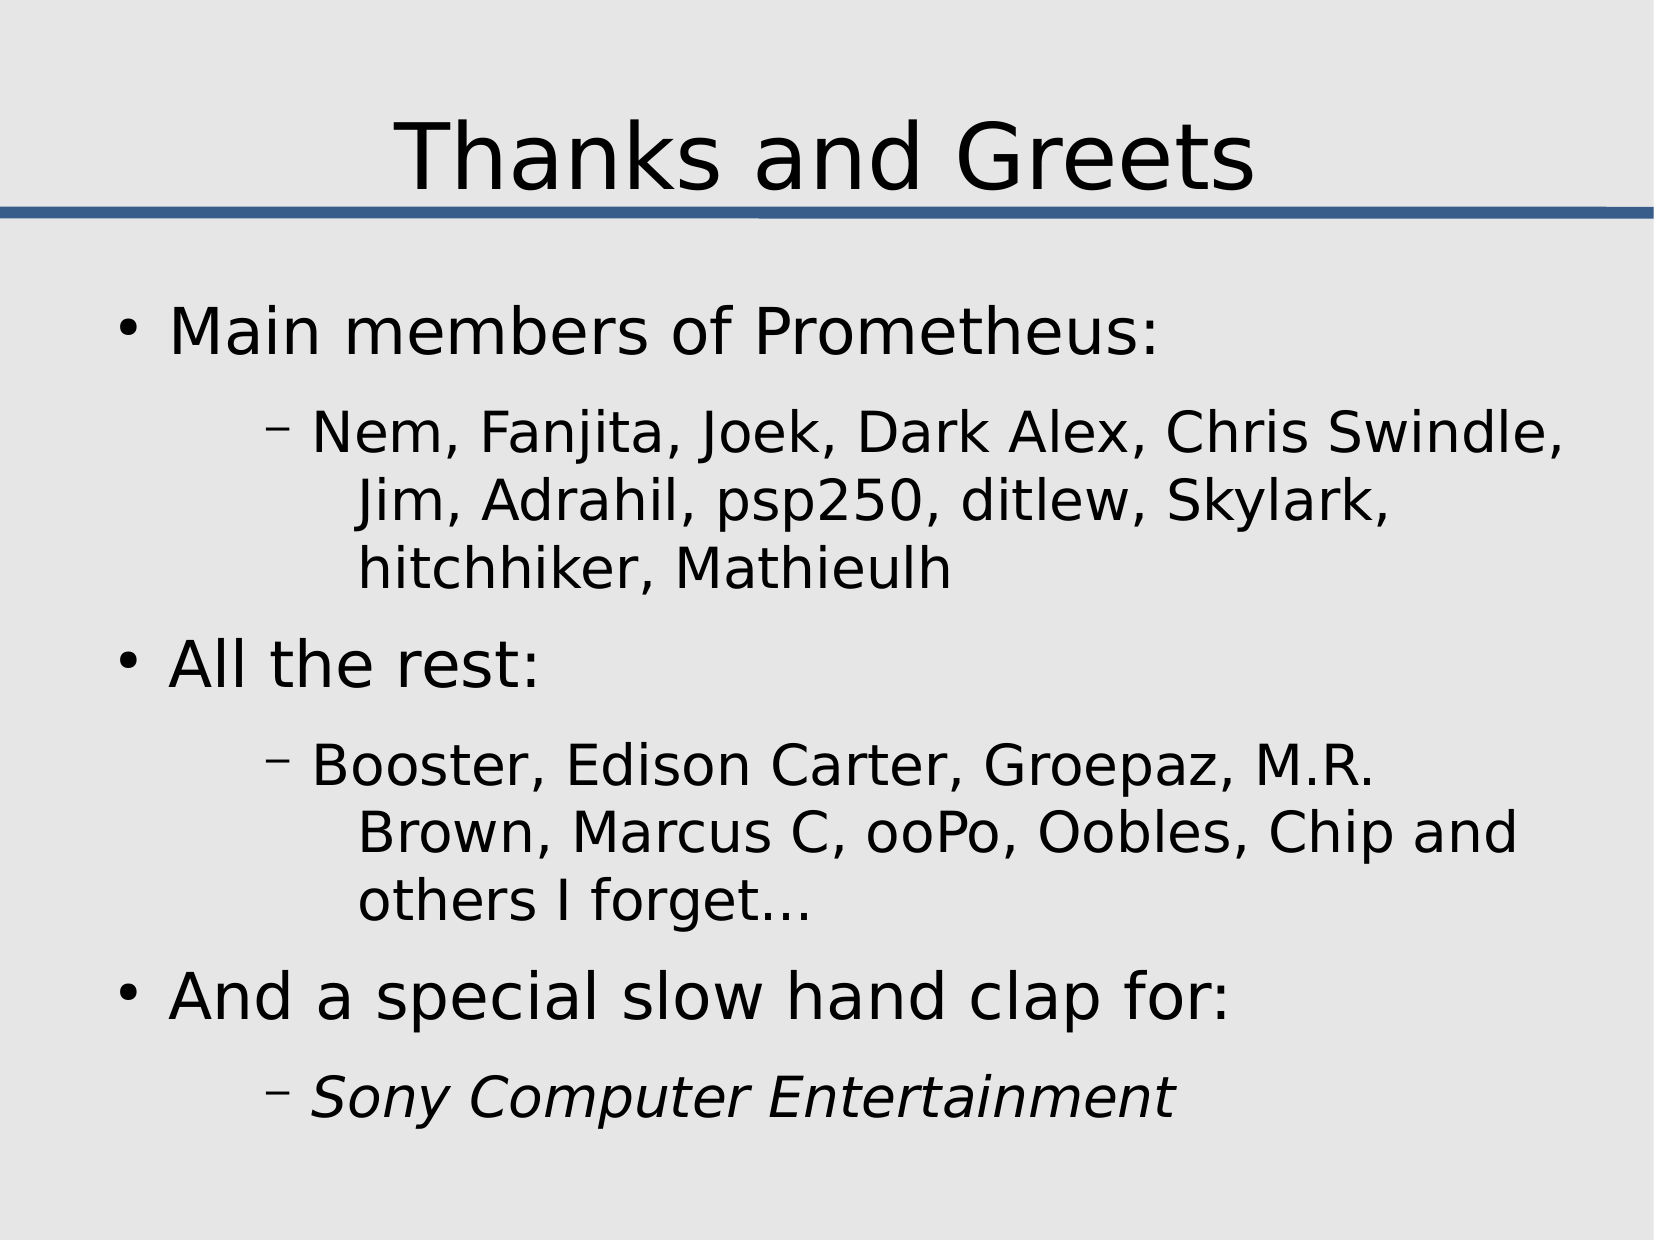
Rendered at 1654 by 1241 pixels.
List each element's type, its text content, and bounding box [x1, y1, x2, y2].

title Thanks and Greets [82, 56, 1571, 250]
list Main members of Prometheus: Nem, Fanjita, Joek, Dark Alex, Chris Swindle, Jim, Adrahil, psp250, ditlew, Skylark, hitchhiker, Mathieulh All the rest: Booster, Edison Carter, Groepaz, M.R. Brown, Marcus C, ooPo, Oobles, Chip and others I forget... And a special slow hand clap for: Sony Computer Entertainment [82, 290, 1571, 1134]
